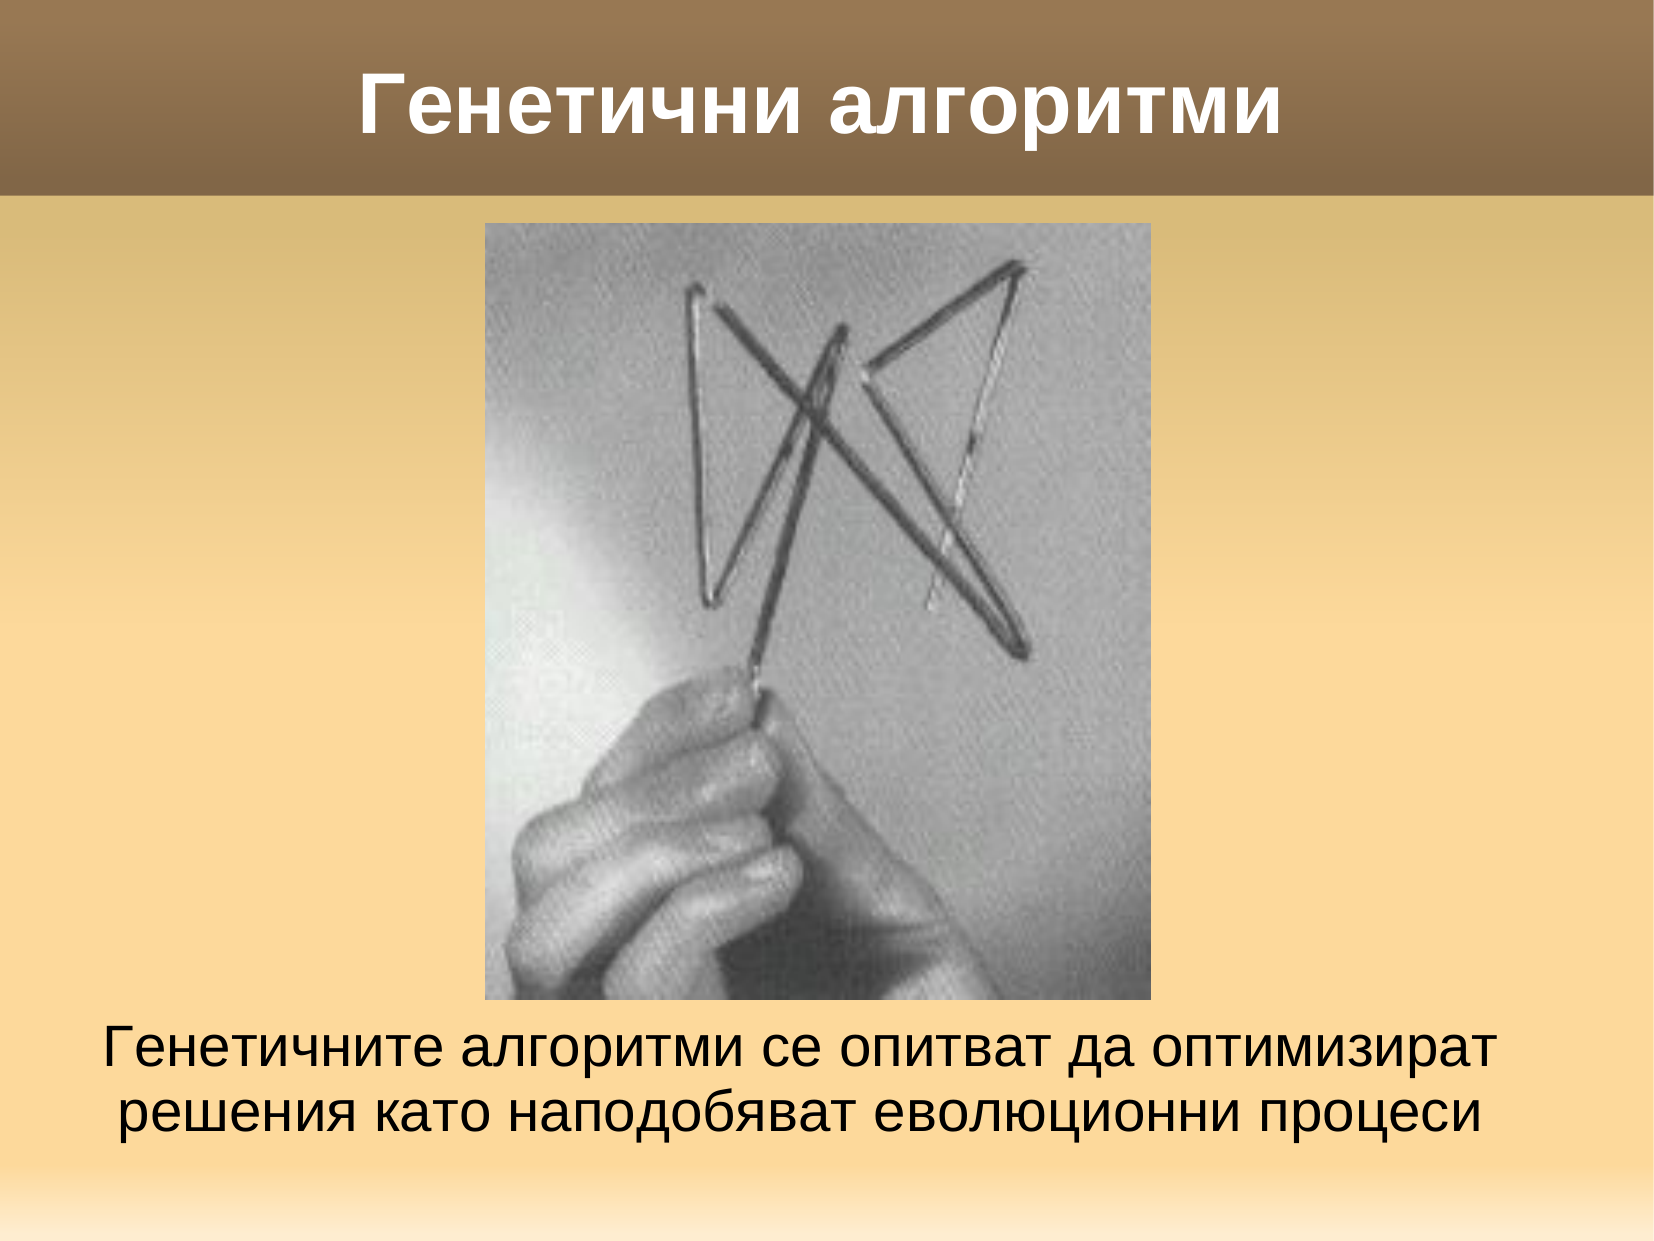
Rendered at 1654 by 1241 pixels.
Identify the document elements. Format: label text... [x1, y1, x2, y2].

picture [0, 0, 1654, 1241]
title Генетични алгоритми [76, 0, 1565, 208]
list Генетичните алгоритми се опитват да оптимизират решения като наподобяват еволюционни процеси [56, 1013, 1546, 1201]
